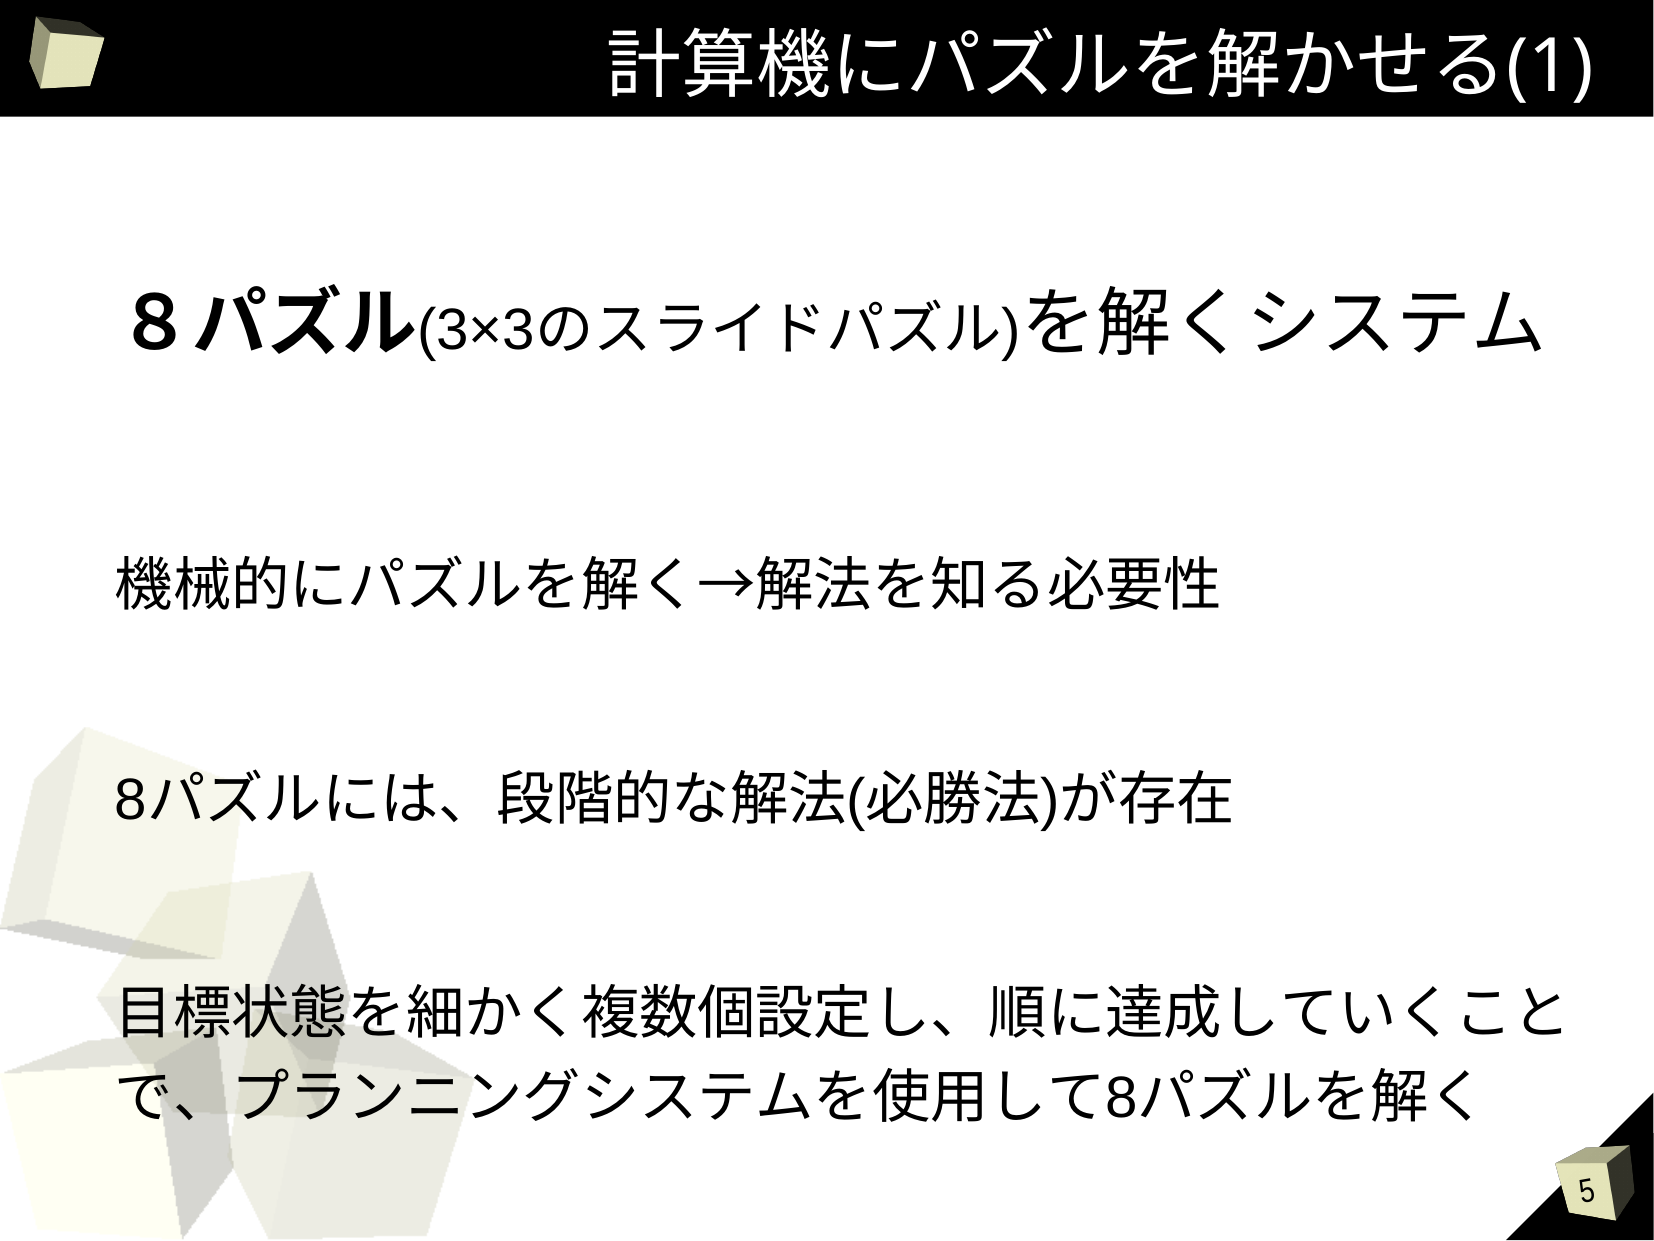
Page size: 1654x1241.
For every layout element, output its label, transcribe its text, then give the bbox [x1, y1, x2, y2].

picture [0, 726, 477, 1241]
list 機械的にパズルを解く→解法を知る必要性 8パズルには、段階的な解法(必勝法)が存在 目標状態を細かく複数個設定し、順に達成していくことで、プランニングシステムを使用して8パズルを解く [44, 472, 1611, 1214]
text_box ８パズル(3×3のスライドパズル)を解くシステム [103, 195, 1560, 438]
title 計算機にパズルを解かせる(1) [118, 0, 1595, 119]
